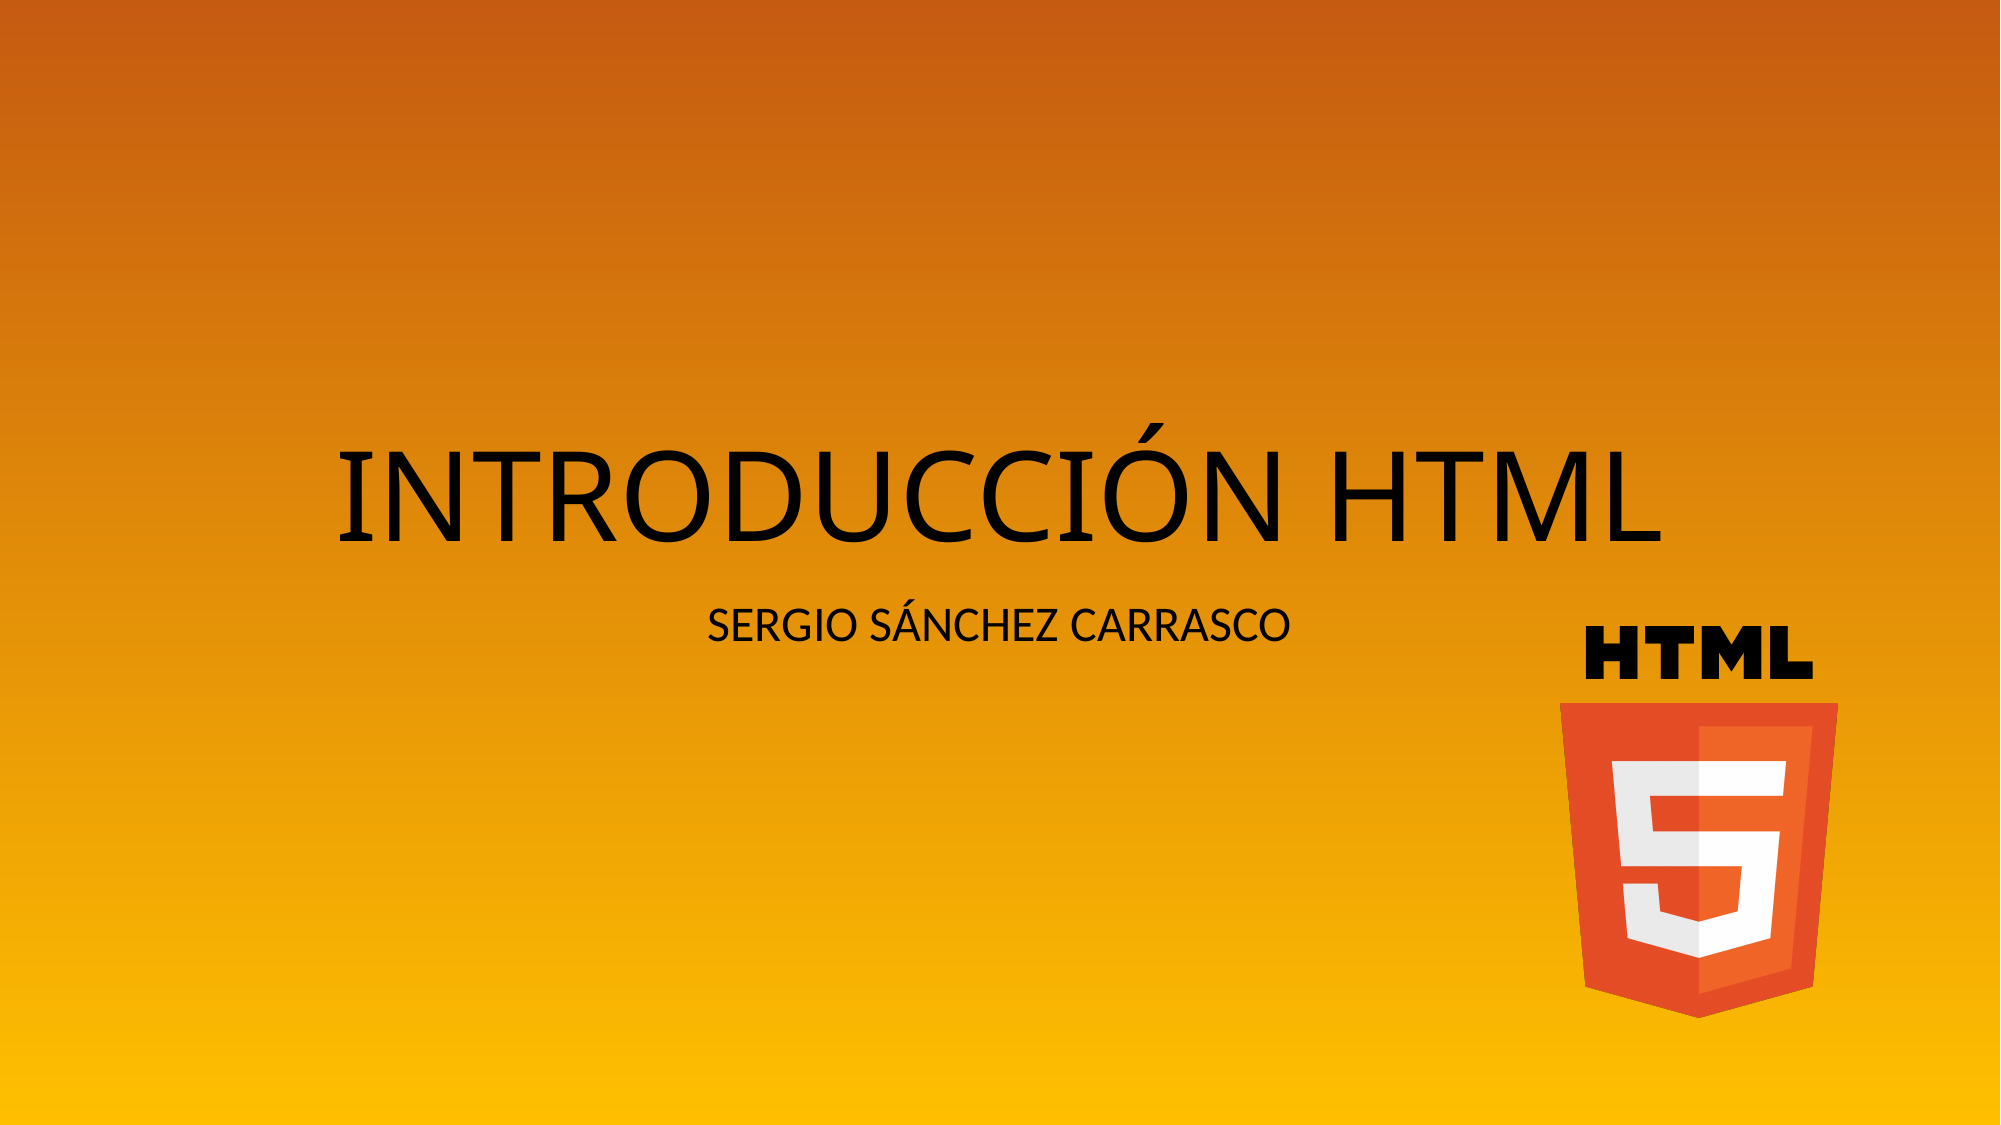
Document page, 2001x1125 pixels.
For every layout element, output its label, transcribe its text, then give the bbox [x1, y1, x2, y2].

title INTRODUCCIÓN HTML [249, 184, 1750, 576]
picture [1560, 626, 1838, 1018]
subtitle SERGIO SÁNCHEZ CARRASCO [249, 590, 1750, 863]
